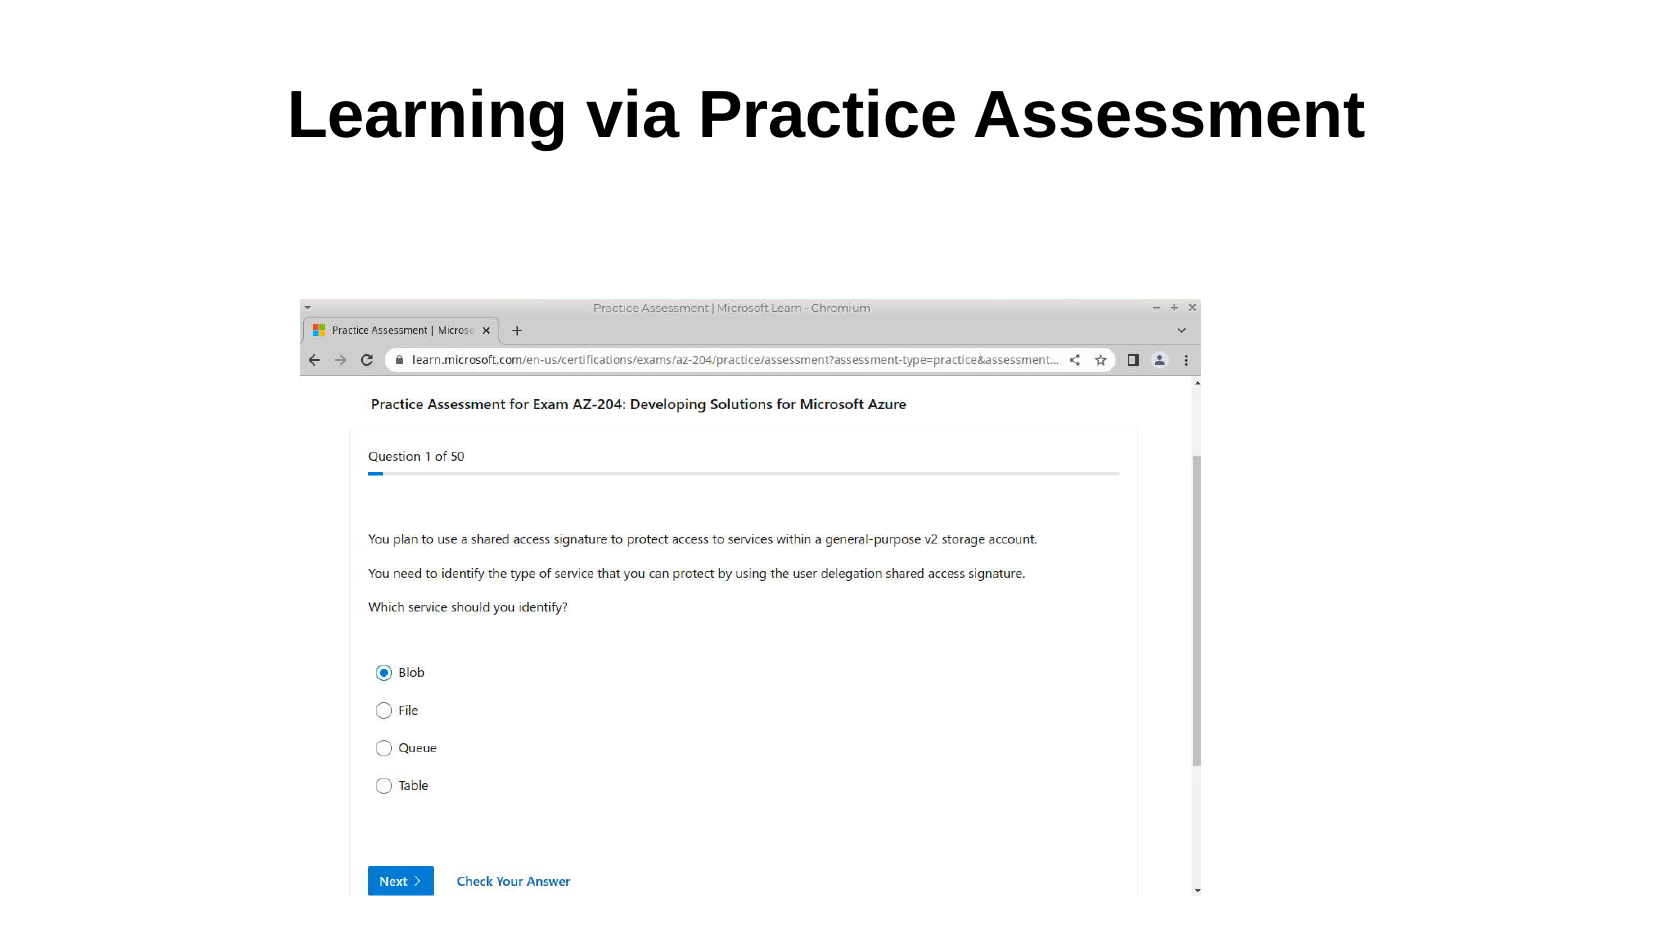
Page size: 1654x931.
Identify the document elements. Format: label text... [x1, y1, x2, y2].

title Learning via Practice Assessment [82, 37, 1571, 193]
picture [300, 299, 1201, 896]
